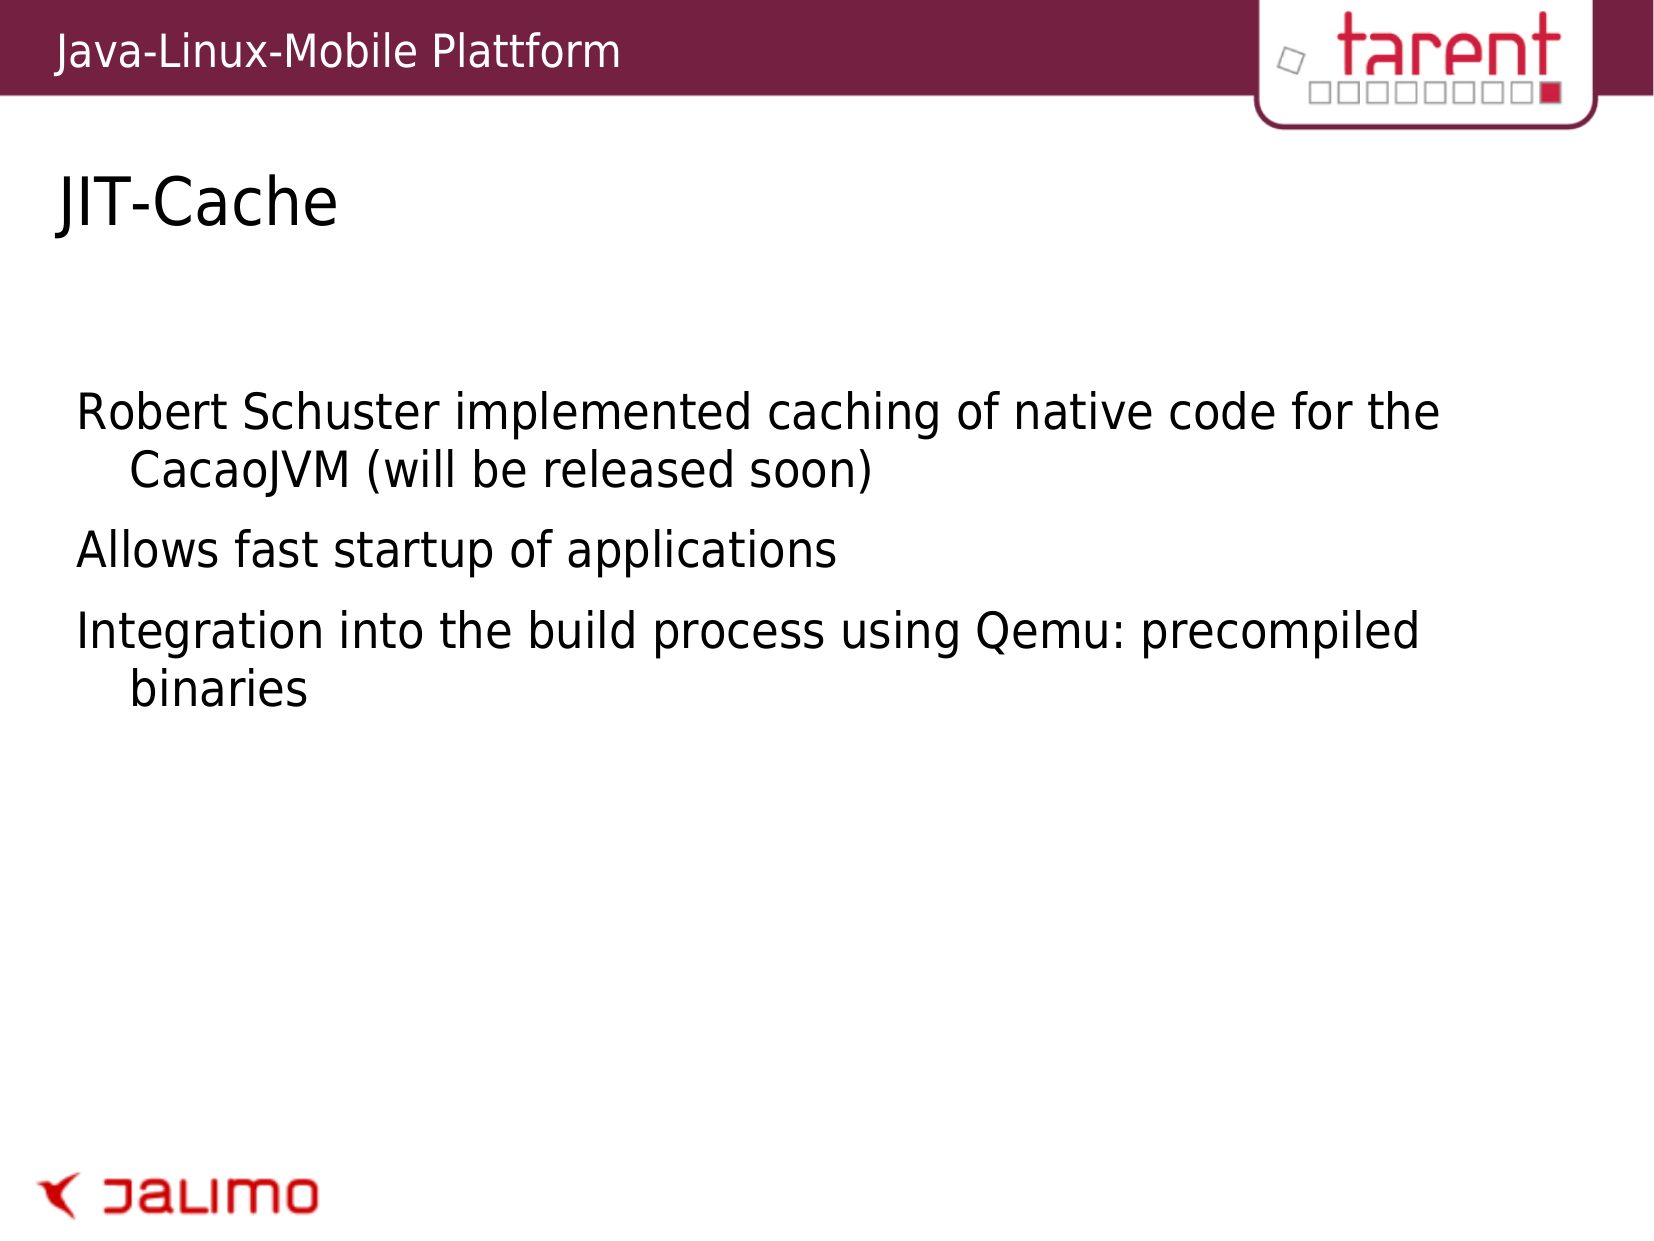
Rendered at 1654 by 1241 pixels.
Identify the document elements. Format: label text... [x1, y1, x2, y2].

list Robert Schuster implemented caching of native code for the CacaoJVM (will be released soon) Allows fast startup of applications Integration into the build process using Qemu: precompiled binaries [59, 382, 1571, 1109]
title JIT-Cache [59, 162, 1625, 241]
picture [0, 0, 1654, 146]
picture [32, 1171, 324, 1222]
